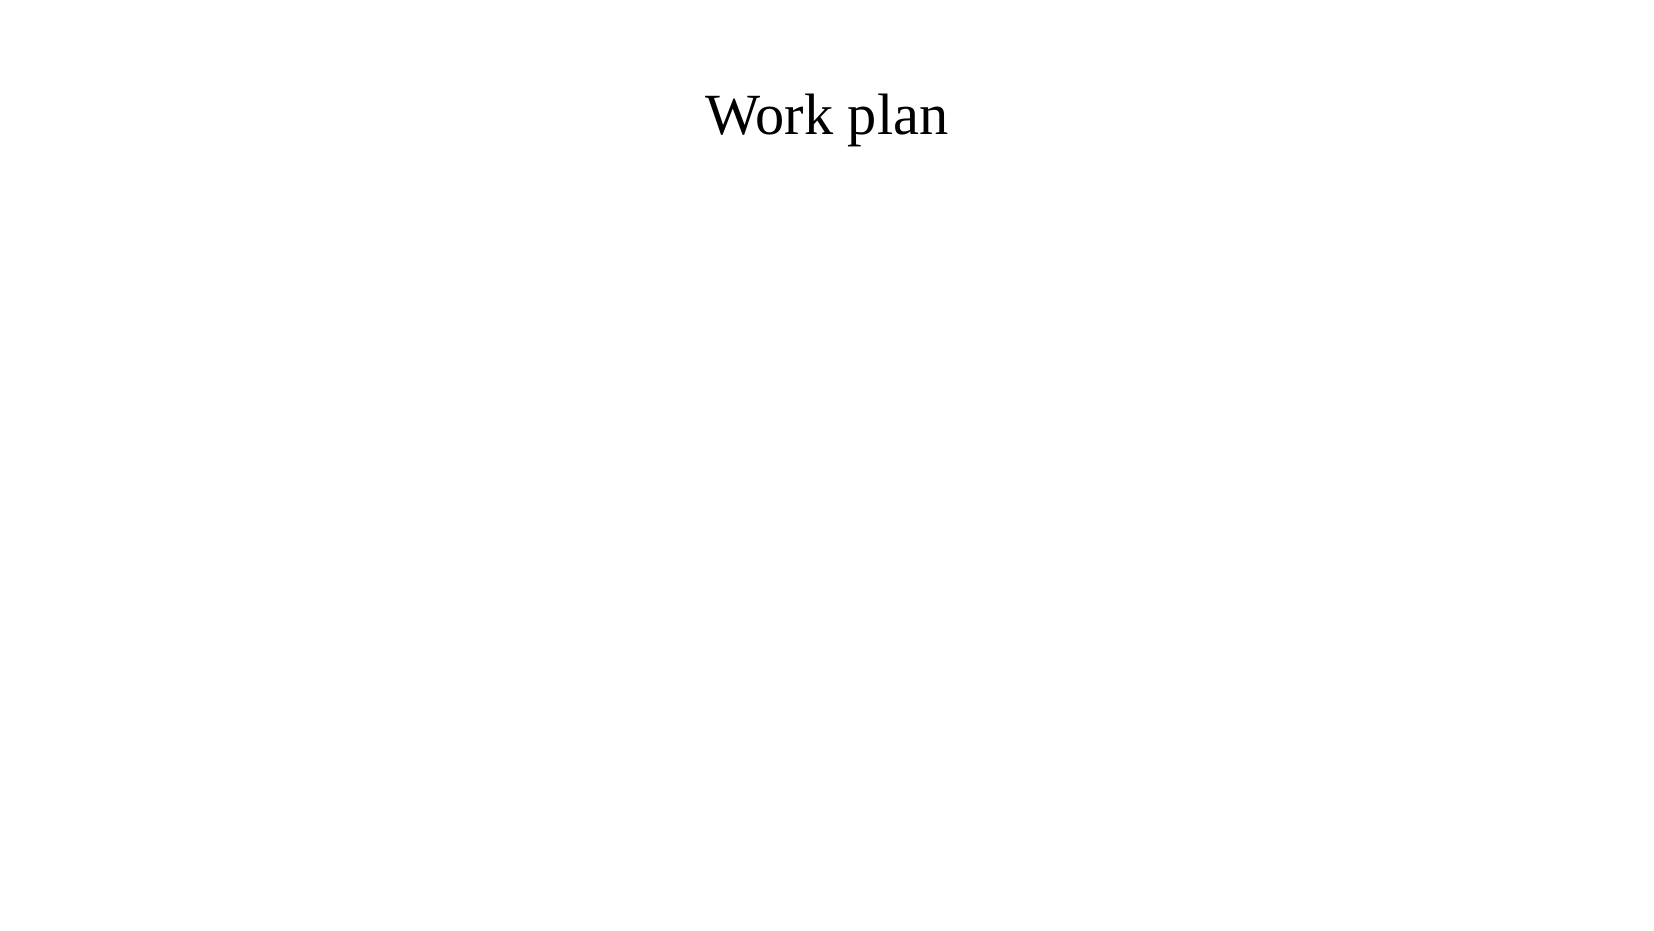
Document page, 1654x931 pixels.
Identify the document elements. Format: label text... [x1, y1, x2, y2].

title Work plan [82, 37, 1571, 193]
